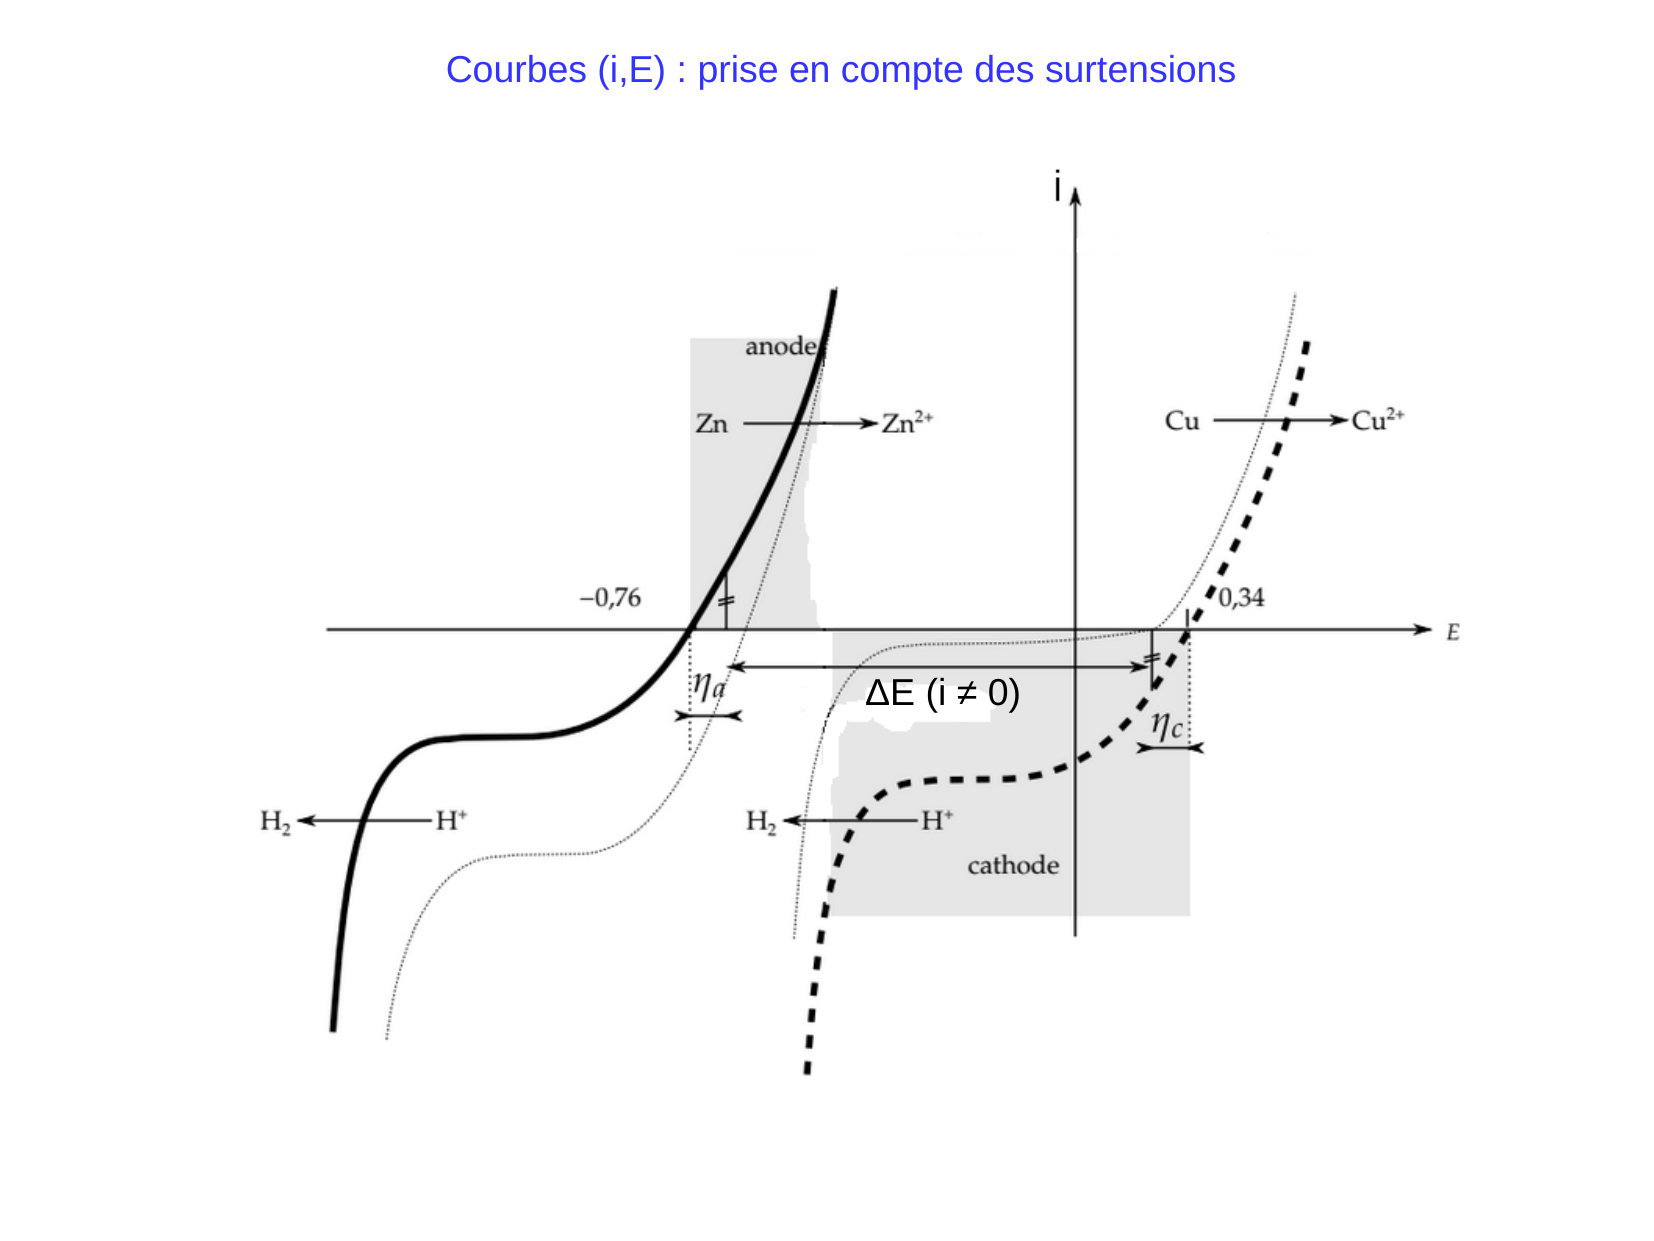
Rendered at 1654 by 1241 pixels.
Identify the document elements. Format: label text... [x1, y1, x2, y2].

text_box ΔE (i ≠ 0) [850, 663, 1040, 721]
picture [226, 159, 1477, 1093]
text_box Courbes (i,E) : prise en compte des surtensions [431, 41, 1252, 101]
